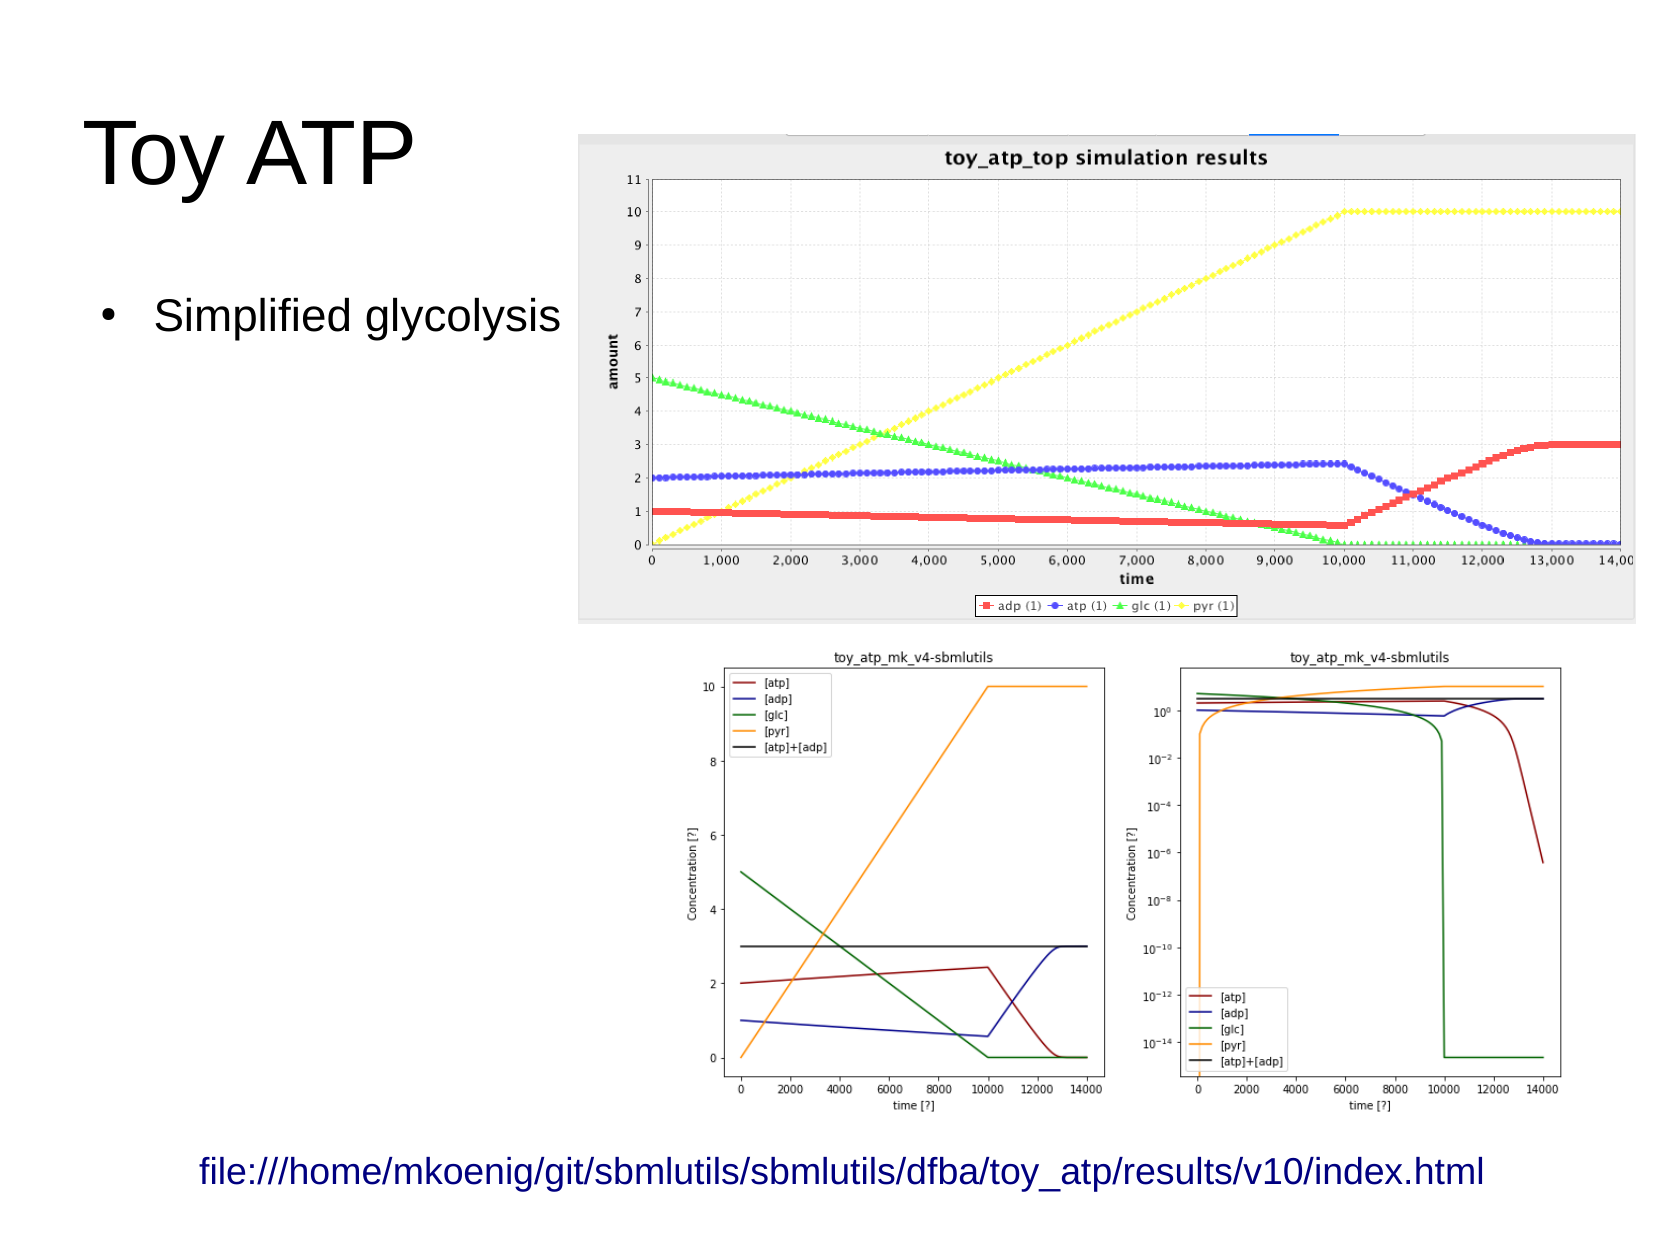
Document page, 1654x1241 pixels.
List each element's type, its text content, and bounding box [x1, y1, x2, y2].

text_box file:///home/mkoenig/git/sbmlutils/sbmlutils/dfba/toy_atp/results/v10/index.html [184, 1143, 1501, 1201]
picture [578, 134, 1636, 624]
title Toy ATP [82, 49, 1571, 257]
list Simplified glycolysis [82, 290, 1571, 1010]
picture [680, 644, 1571, 1117]
